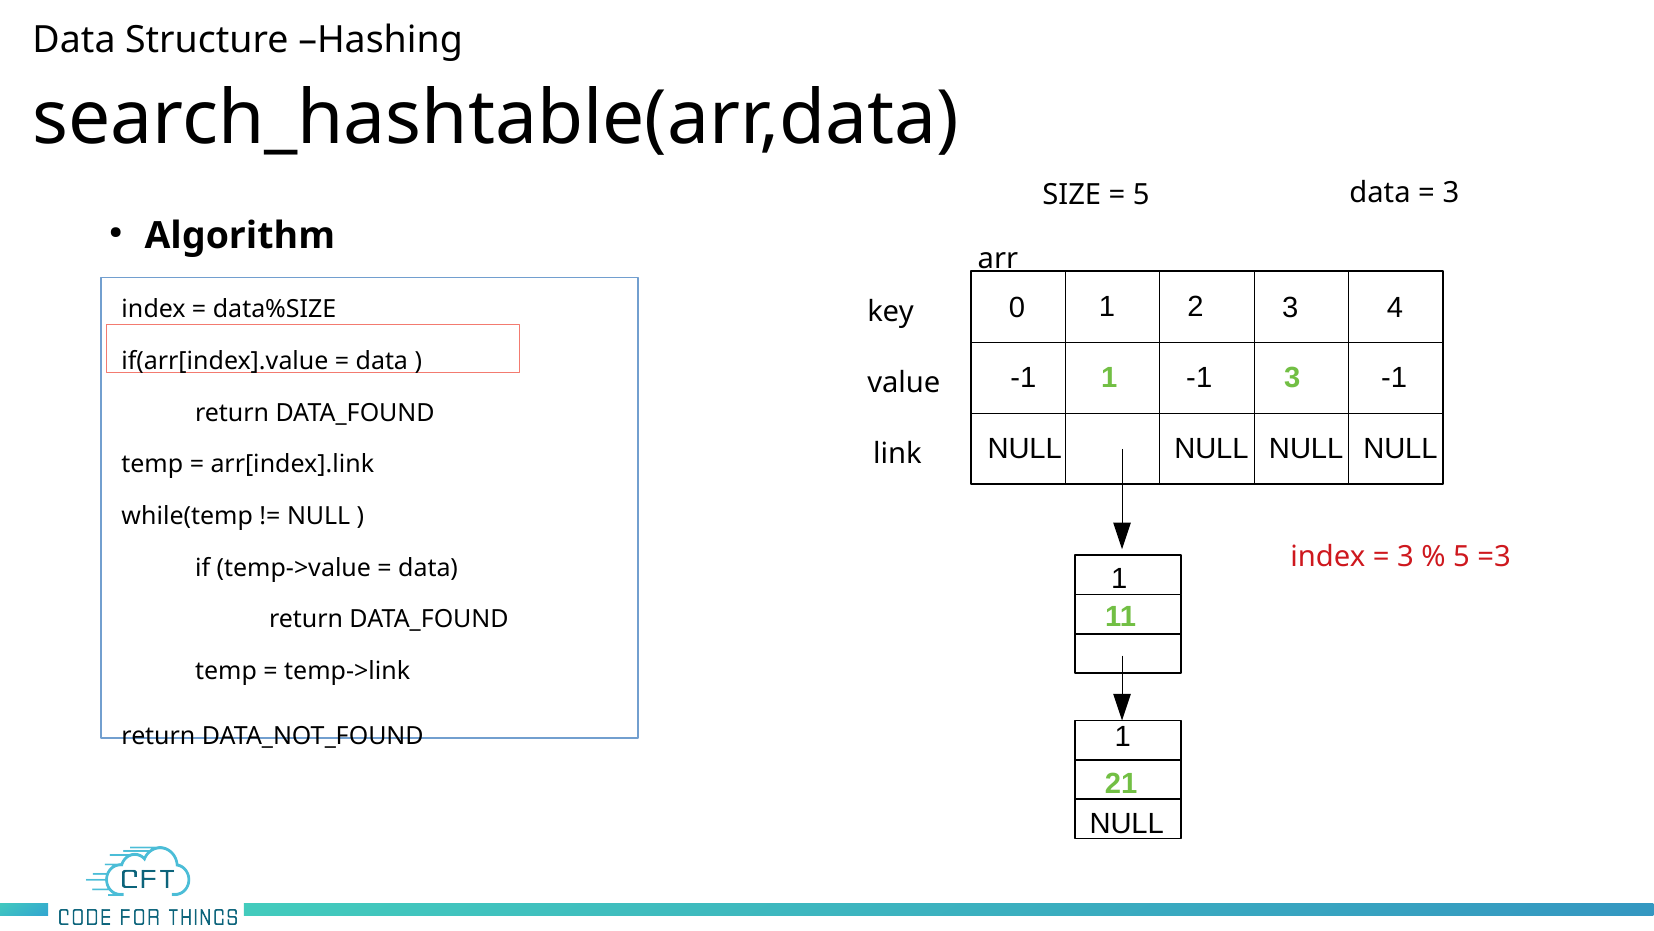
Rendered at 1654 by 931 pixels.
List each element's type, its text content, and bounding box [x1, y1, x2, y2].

picture [59, 846, 237, 925]
text_box NULL [1159, 424, 1254, 473]
text_box [1160, 473, 1254, 484]
text_box -1 [1171, 353, 1228, 402]
text_box [1066, 271, 1159, 342]
text_box 11 [1090, 592, 1199, 640]
text_box value [852, 353, 1018, 437]
text_box [1160, 343, 1254, 413]
text_box [1074, 555, 1182, 674]
text_box [1160, 271, 1254, 342]
text_box 1 [1099, 712, 1146, 759]
text_box data = 3 [1334, 163, 1512, 214]
text_box [1349, 473, 1444, 484]
text_box [1018, 343, 1065, 413]
text_box [1255, 343, 1348, 413]
text_box [1074, 720, 1099, 799]
title Data Structure –Hashing search_hashtable(arr,data) [32, 12, 1630, 166]
text_box 3 [1267, 283, 1314, 331]
text_box 1 [1096, 554, 1143, 592]
text_box [1255, 473, 1348, 484]
text_box 3 [1269, 353, 1325, 402]
text_box NULL [1254, 424, 1348, 473]
text_box SIZE = 5 [1027, 166, 1205, 216]
text_box [1255, 414, 1348, 424]
text_box [970, 473, 1065, 484]
text_box 2 [1172, 282, 1219, 331]
text_box [1255, 271, 1348, 342]
text_box [1349, 271, 1444, 342]
text_box link [858, 424, 973, 474]
text_box 1 [1084, 282, 1131, 331]
text_box [100, 277, 638, 739]
text_box NULL [1348, 424, 1453, 473]
text_box [1349, 343, 1444, 413]
text_box Algorithm [94, 200, 886, 269]
text_box 21 [1090, 759, 1170, 808]
text_box [1146, 720, 1182, 839]
text_box key [852, 283, 1018, 353]
text_box -1 [1366, 353, 1422, 402]
text_box [1143, 555, 1182, 592]
text_box [1349, 414, 1444, 424]
text_box 0 [994, 283, 1041, 332]
text_box NULL [972, 424, 1077, 473]
text_box NULL [1074, 799, 1179, 847]
text_box [1018, 414, 1065, 424]
text_box [970, 280, 1065, 342]
text_box index = data%SIZE if(arr[index].value = data ) return DATA_FOUND temp = arr[index].link while(temp != NULL ) if (temp->value = data) return DATA_FOUND temp = temp->link return DATA_NOT_FOUND [106, 283, 798, 839]
text_box -1 [995, 353, 1052, 402]
text_box [1160, 414, 1254, 424]
text_box [1066, 414, 1159, 484]
text_box index = 3 % 5 =3 [1275, 527, 1583, 577]
text_box 1 [1086, 353, 1142, 402]
text_box arr [963, 230, 1141, 280]
text_box [1066, 343, 1159, 413]
text_box 4 [1372, 283, 1419, 331]
